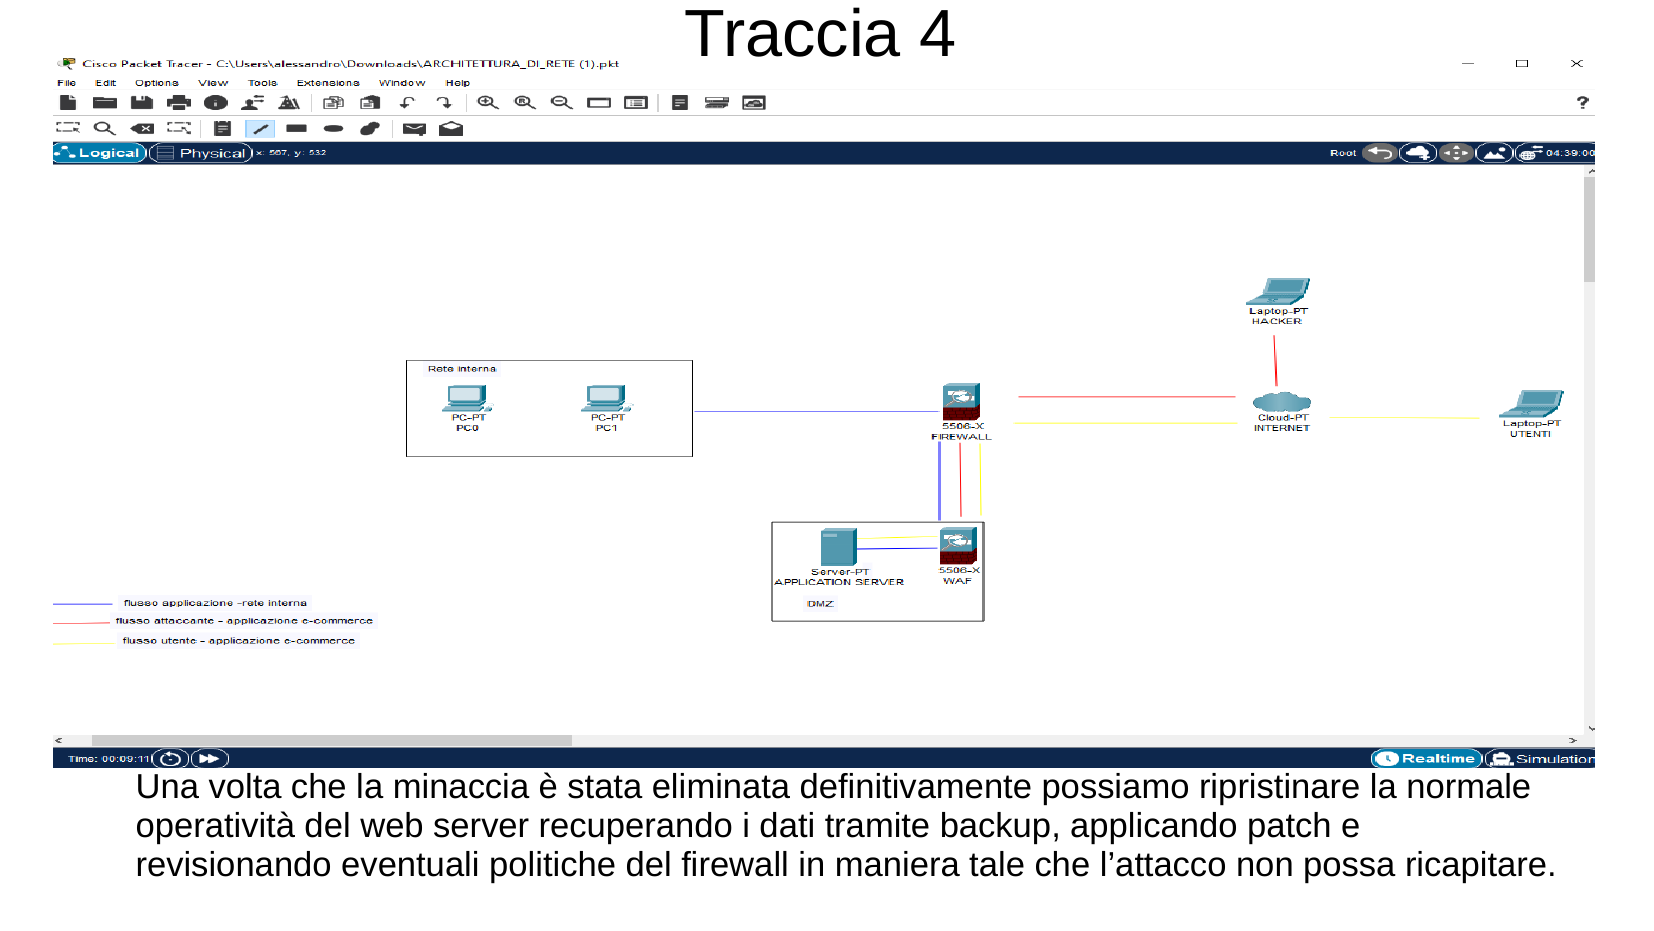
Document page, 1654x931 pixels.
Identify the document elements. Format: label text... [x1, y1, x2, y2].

picture [1431, 755, 1439, 762]
title Traccia 4 [76, 0, 1565, 58]
picture [127, 149, 138, 156]
picture [1376, 752, 1398, 765]
list Una volta che la minaccia è stata eliminata definitivamente possiamo ripristinare la normale operatività del web server recuperando i dati tramite backup, applicando patch e revisionando eventuali politiche del firewall in maniera tale che l’attacco non possa ricapitare. [76, 768, 1565, 924]
picture [53, 58, 1595, 768]
picture [102, 152, 115, 158]
